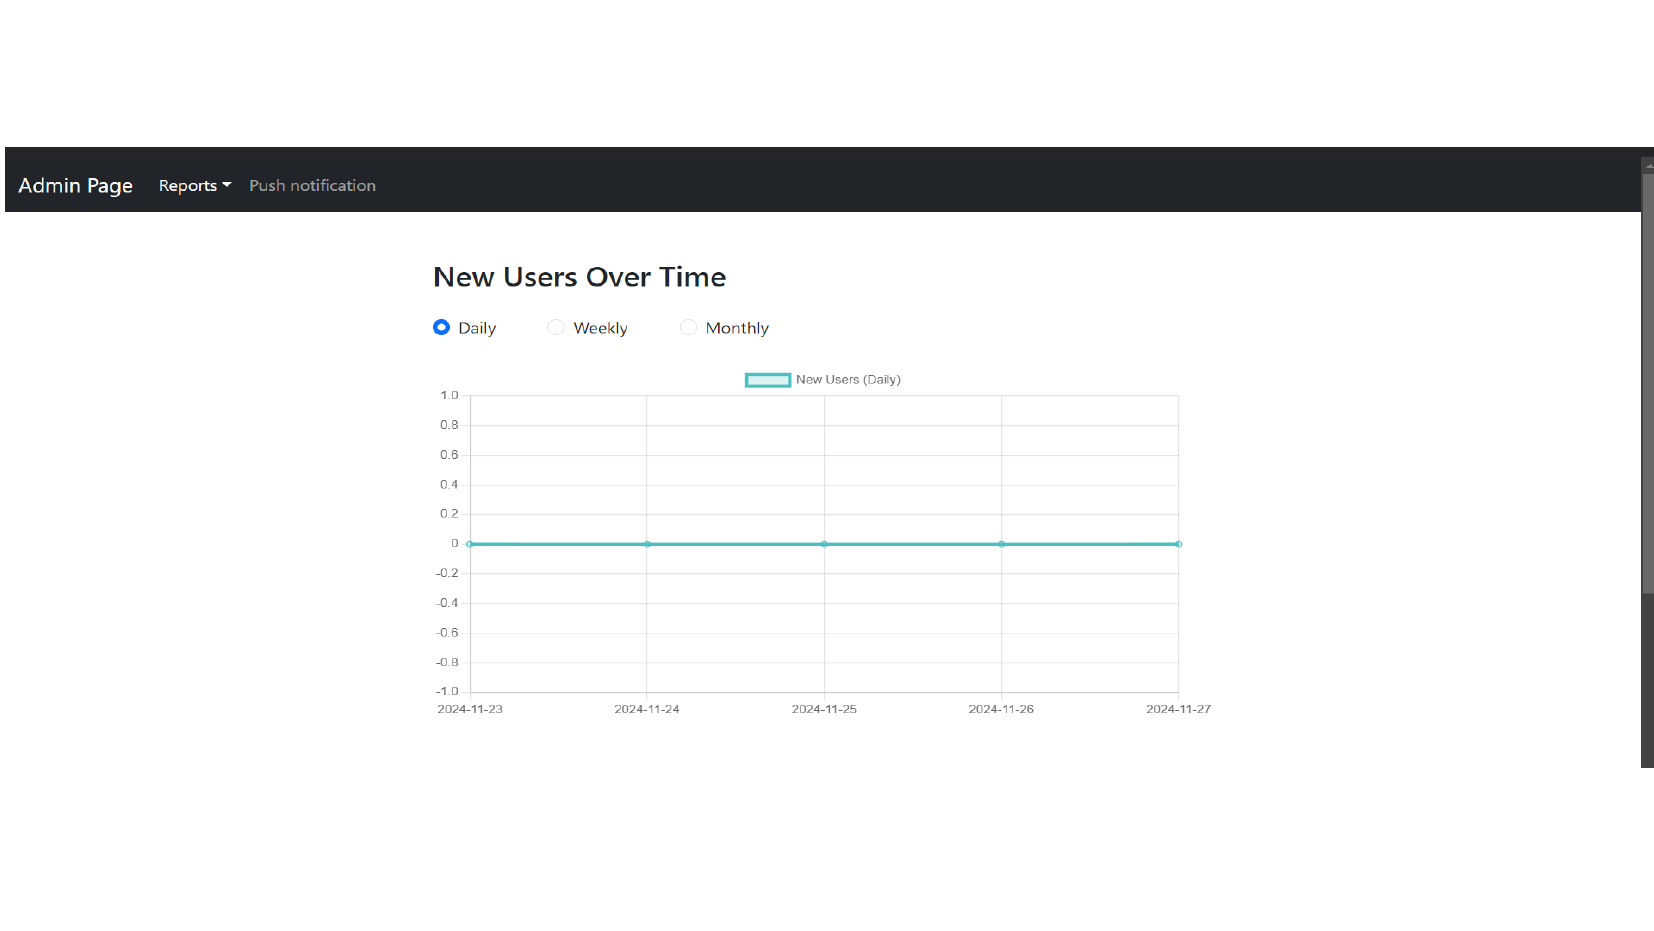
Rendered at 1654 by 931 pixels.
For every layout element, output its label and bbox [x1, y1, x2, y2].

picture [5, 147, 1654, 768]
